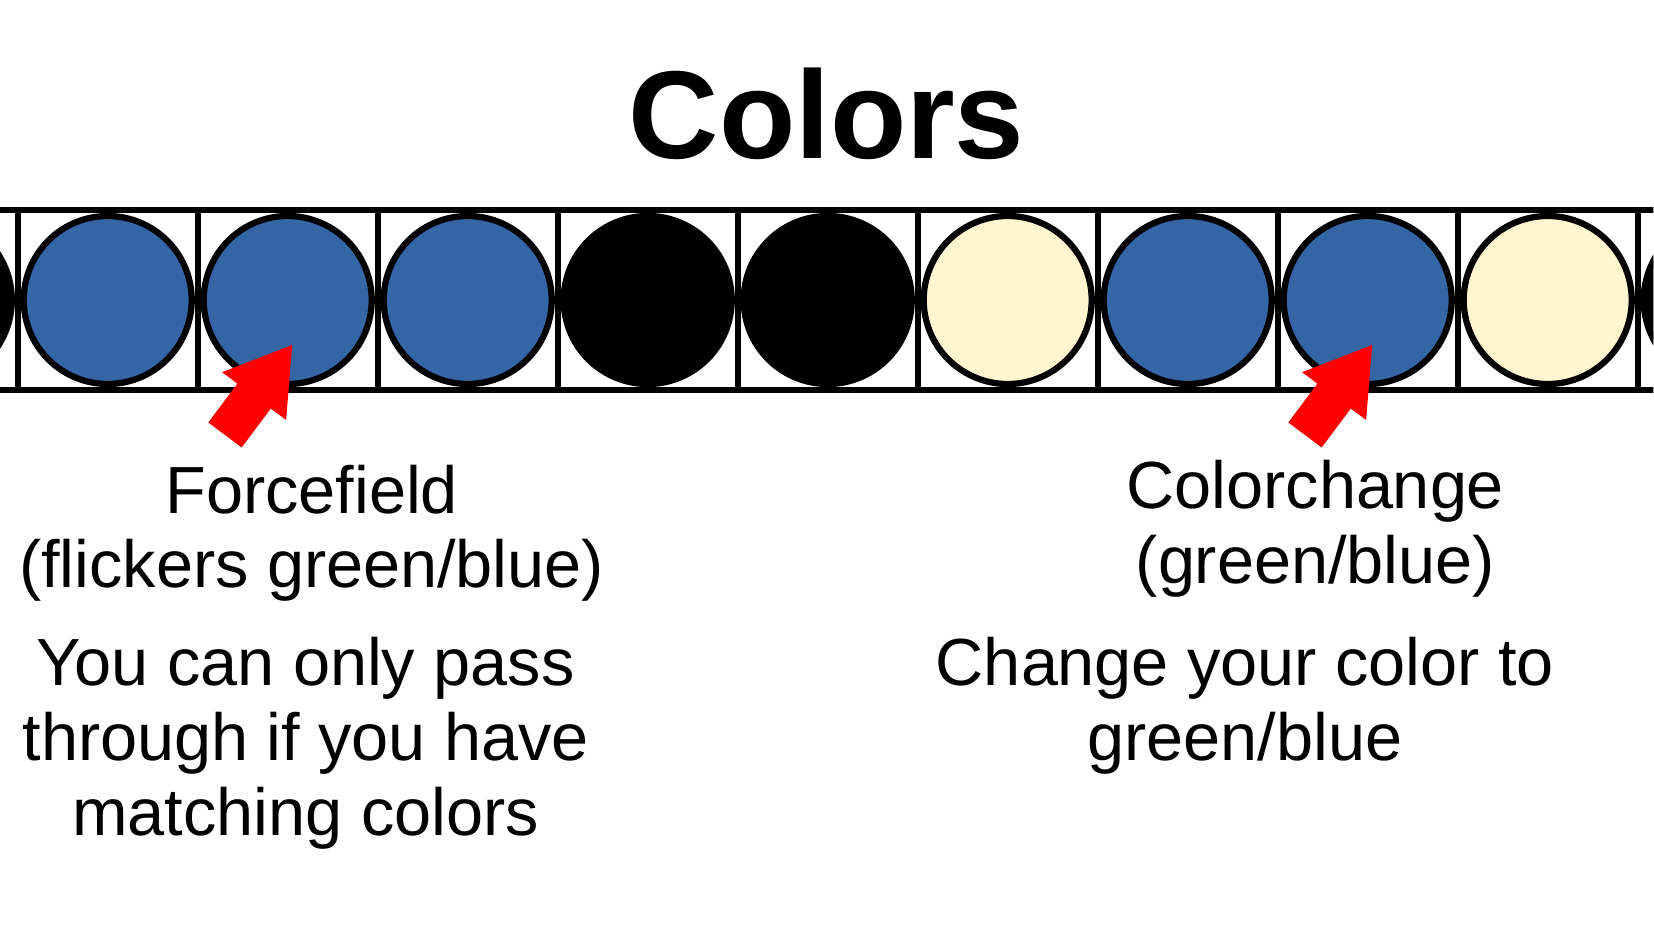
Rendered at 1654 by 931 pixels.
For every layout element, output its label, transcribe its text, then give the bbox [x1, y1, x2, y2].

title Colors [82, 37, 1571, 193]
text_box You can only pass through if you have matching colors [7, 618, 605, 858]
text_box Colorchange (green/blue) [932, 440, 1654, 606]
text_box Forcefield (flickers green/blue) [0, 445, 691, 685]
text_box [0, 210, 1654, 391]
text_box Change your color to green/blue [840, 617, 1651, 783]
